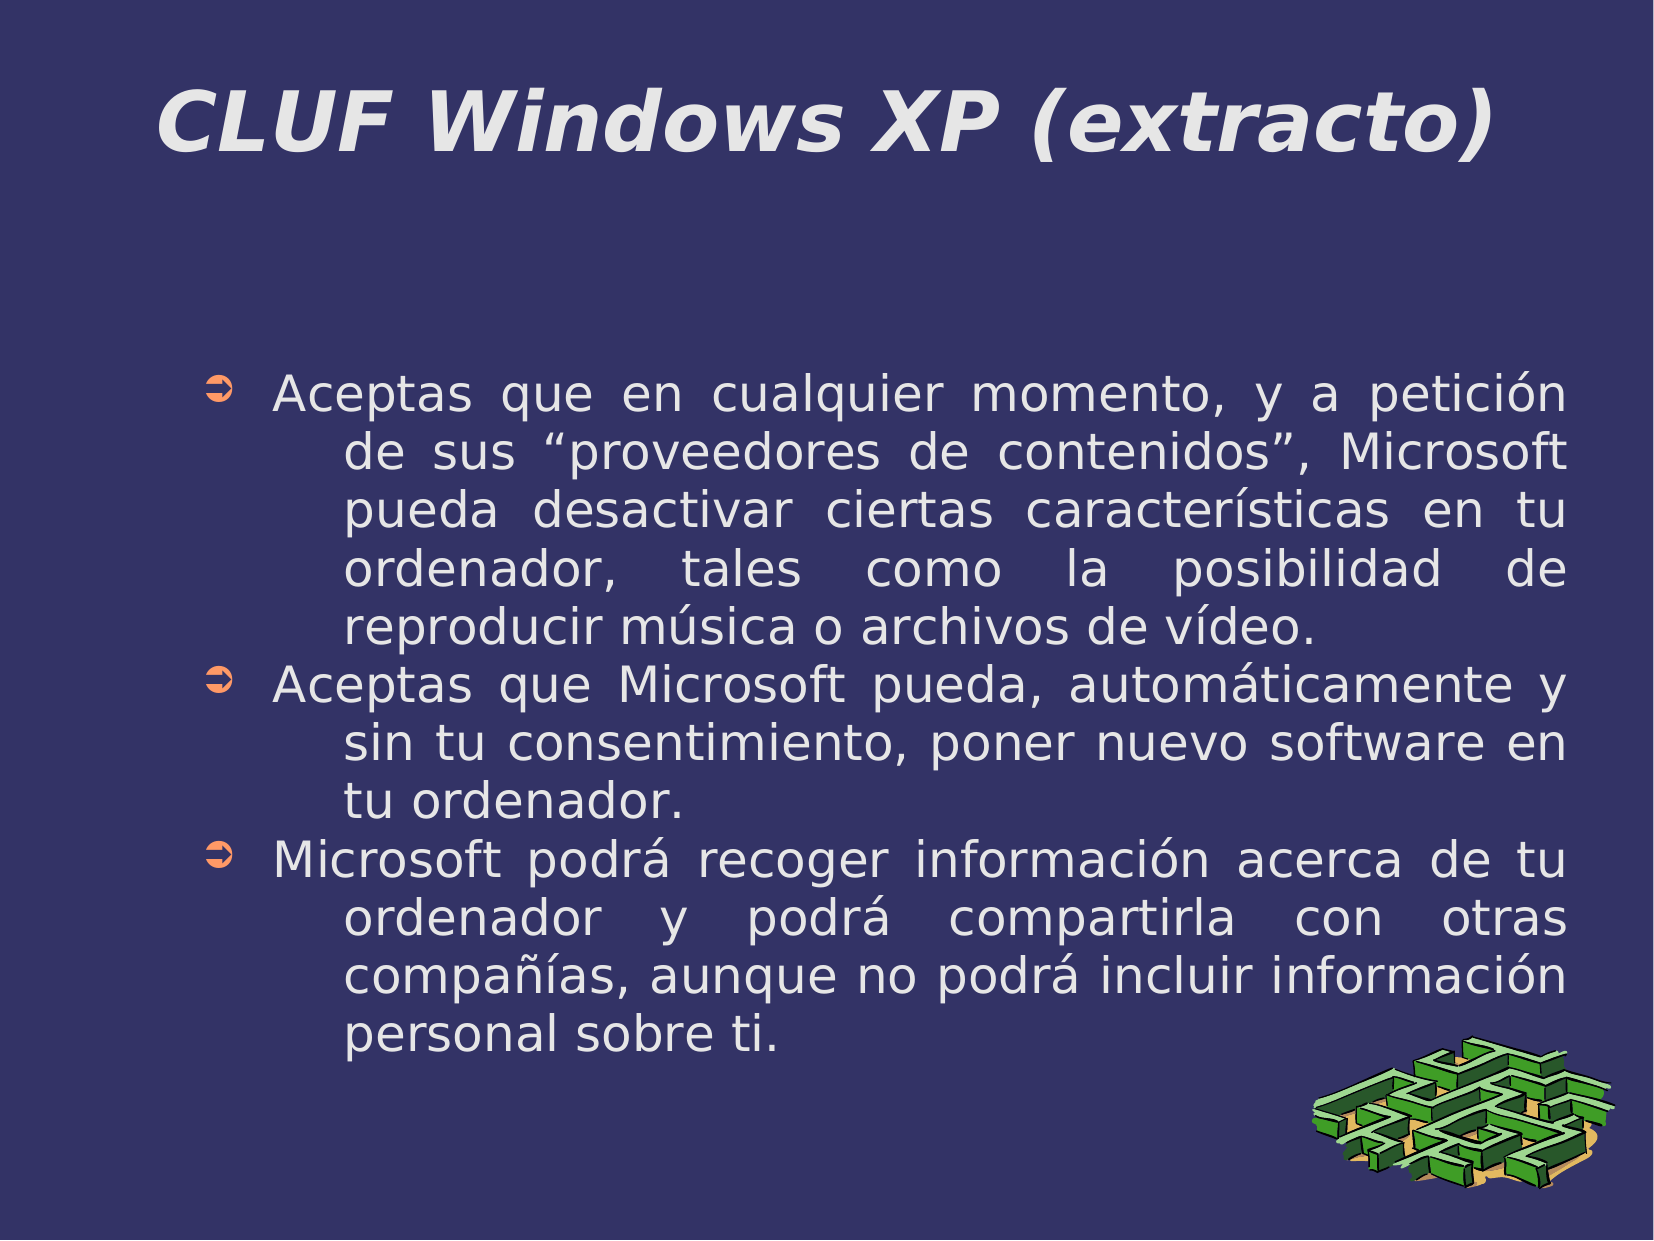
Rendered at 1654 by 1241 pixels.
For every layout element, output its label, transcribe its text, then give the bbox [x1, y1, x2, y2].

list Aceptas que en cualquier momento, y a petición de sus “proveedores de contenidos”, Microsoft pueda desactivar ciertas características en tu ordenador, tales como la posibilidad de reproducir música o archivos de vídeo. Aceptas que Microsoft pueda, automáticamente y sin tu consentimiento, poner nuevo software en tu ordenador. Microsoft podrá recoger información acerca de tu ordenador y podrá compartirla con otras compañías, aunque no podrá incluir información personal sobre ti. [178, 364, 1570, 1132]
title CLUF Windows XP (extracto) [121, 19, 1534, 227]
